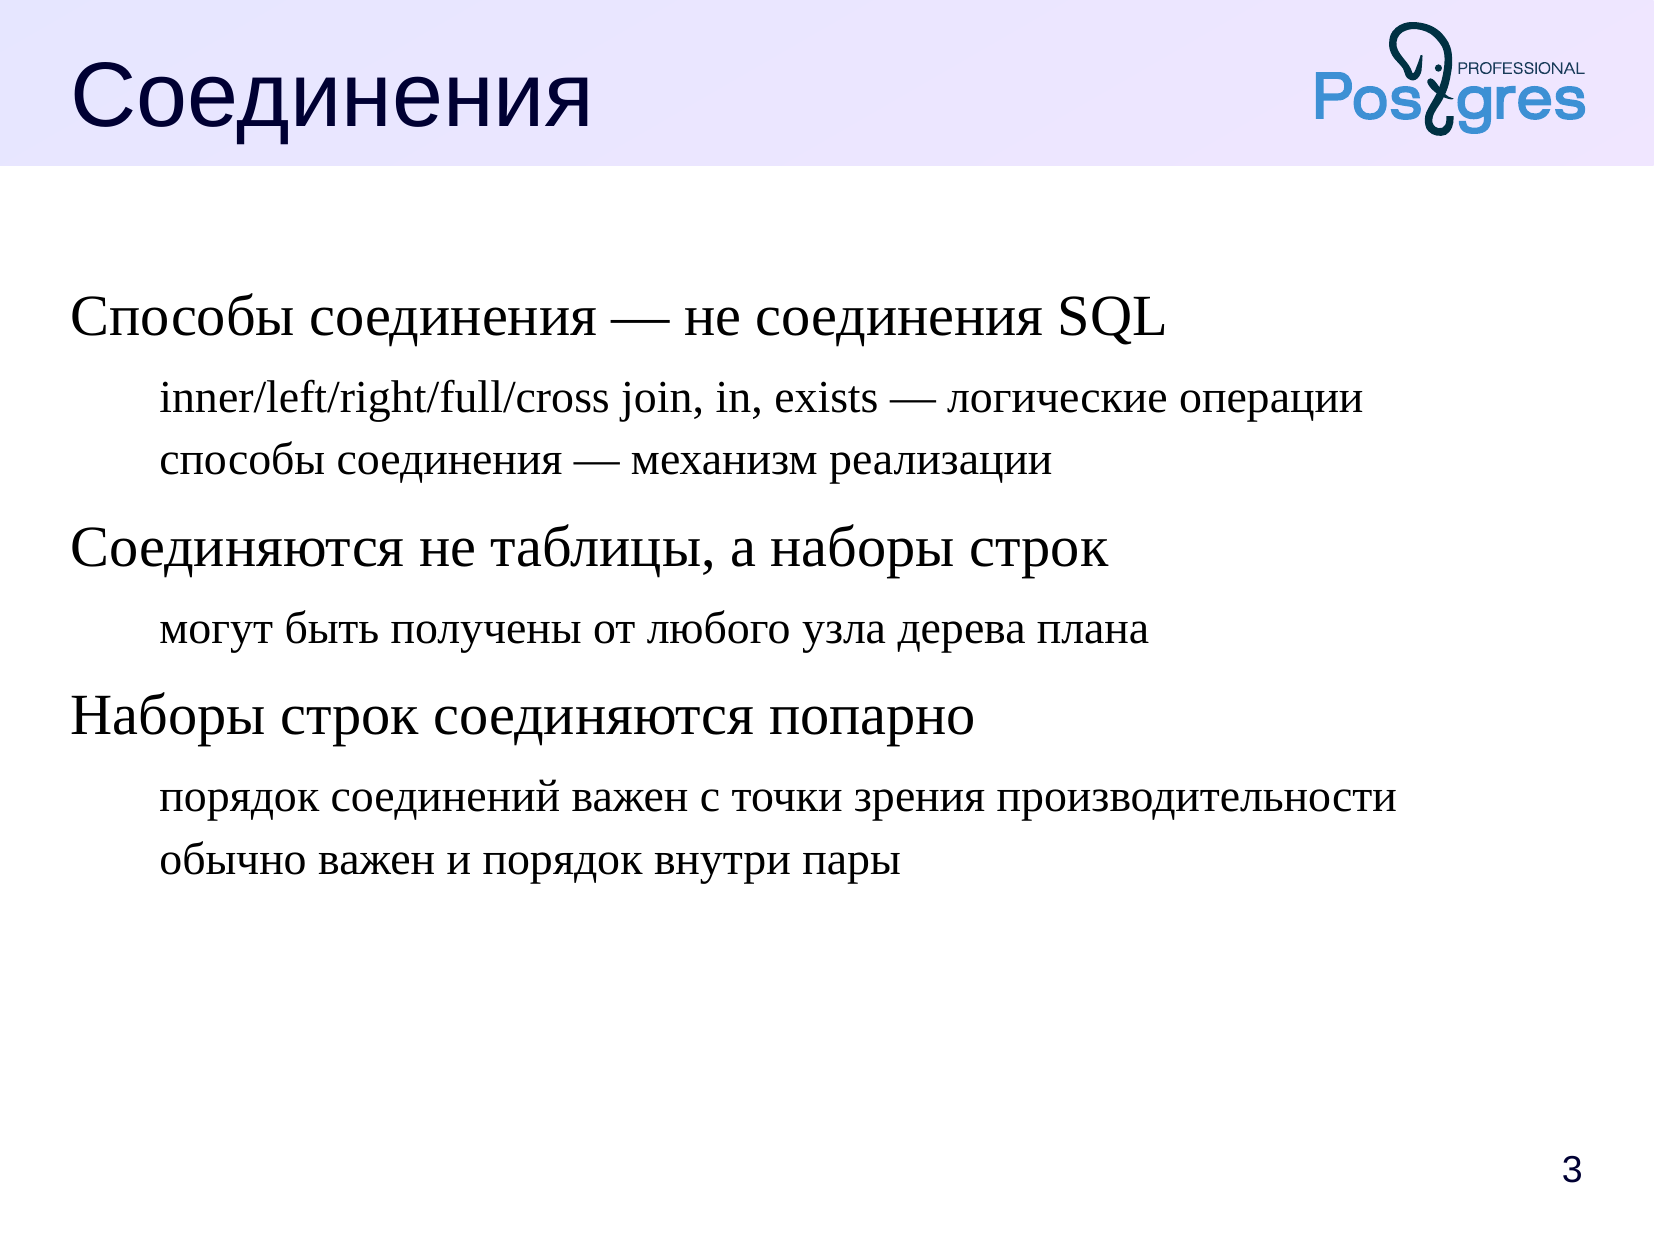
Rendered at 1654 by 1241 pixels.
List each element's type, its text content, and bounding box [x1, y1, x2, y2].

list Способы соединения — не соединения SQL inner/left/right/full/cross join, in, exists — логические операции способы соединения — механизм реализации Соединяются не таблицы, а наборы строк могут быть получены от любого узла дерева плана Наборы строк соединяются попарно порядок соединений важен с точки зрения производительности обычно важен и порядок внутри пары [70, 283, 1583, 1141]
title Соединения [70, 43, 1241, 147]
